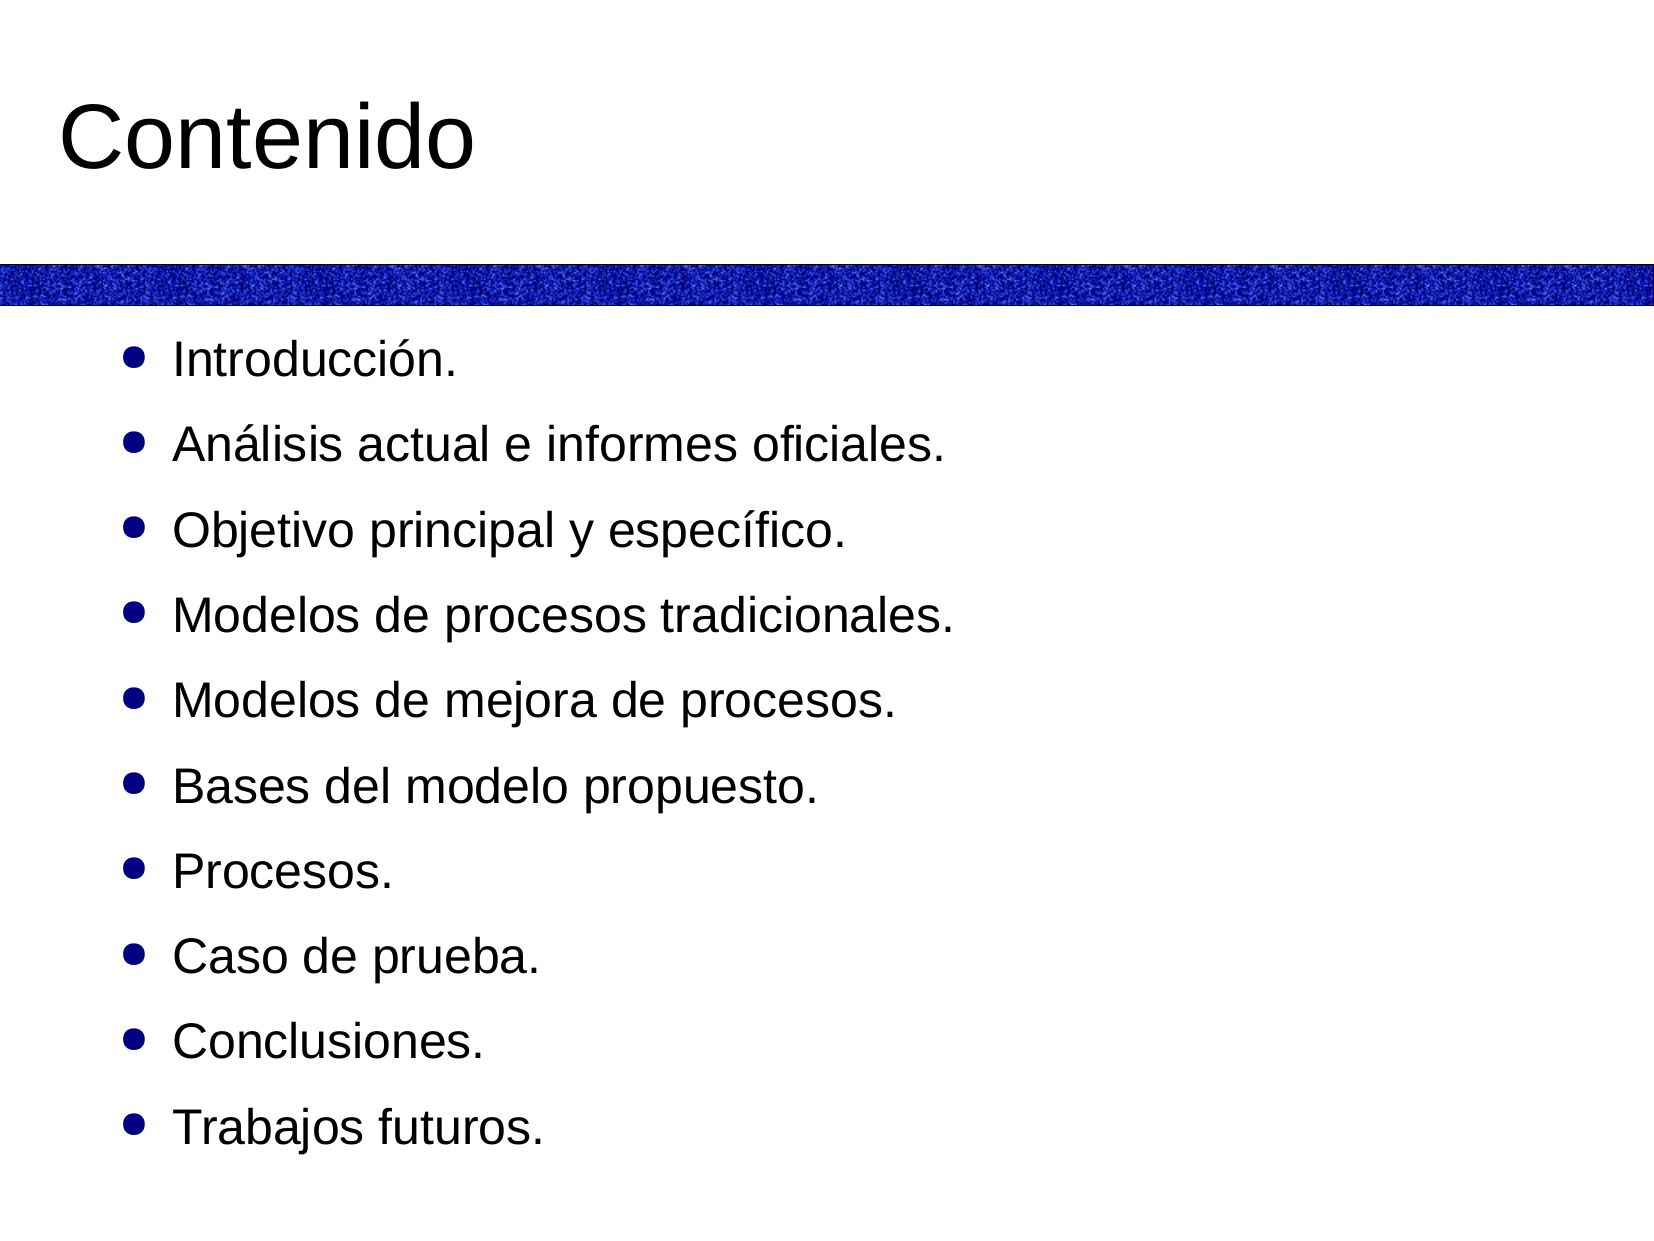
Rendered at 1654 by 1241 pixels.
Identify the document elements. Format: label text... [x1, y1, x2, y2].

list Introducción. Análisis actual e informes oficiales. Objetivo principal y específico. Modelos de procesos tradicionales. Modelos de mejora de procesos. Bases del modelo propuesto. Procesos. Caso de prueba. Conclusiones. Trabajos futuros. [101, 331, 1549, 1155]
title Contenido [58, 14, 1595, 260]
picture [0, 265, 1653, 305]
